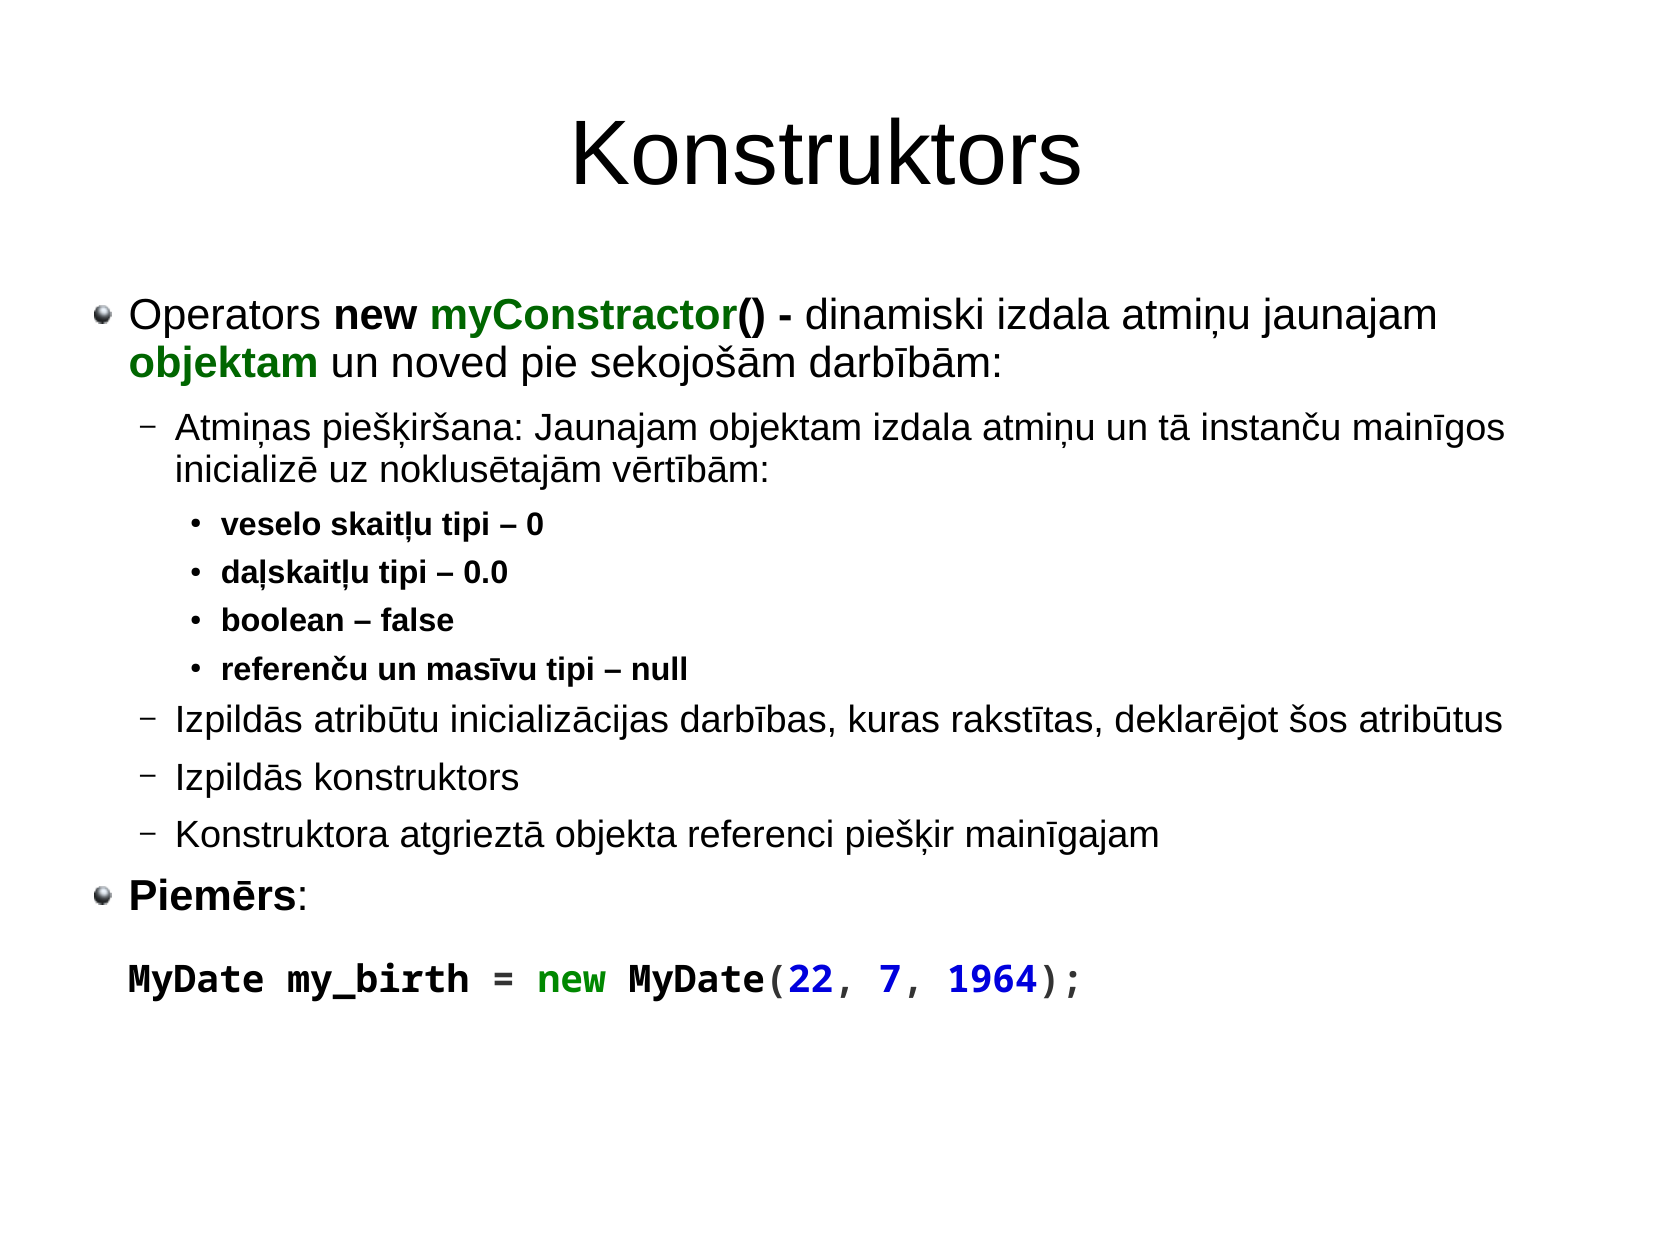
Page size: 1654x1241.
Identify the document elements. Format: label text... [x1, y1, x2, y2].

list Operators new myConstractor() - dinamiski izdala atmiņu jaunajam objektam un noved pie sekojošām darbībām: Atmiņas piešķiršana: Jaunajam objektam izdala atmiņu un tā instanču mainīgos inicializē uz noklusētajām vērtībām: veselo skaitļu tipi – 0 daļskaitļu tipi – 0.0 boolean – false referenču un masīvu tipi – null Izpildās atribūtu inicializācijas darbības, kuras rakstītas, deklarējot šos atribūtus Izpildās konstruktors Konstruktora atgrieztā objekta referenci piešķir mainīgajam Piemērs: MyDate my_birth = new MyDate(22, 7, 1964); [82, 290, 1538, 1010]
title Konstruktors [82, 49, 1571, 257]
